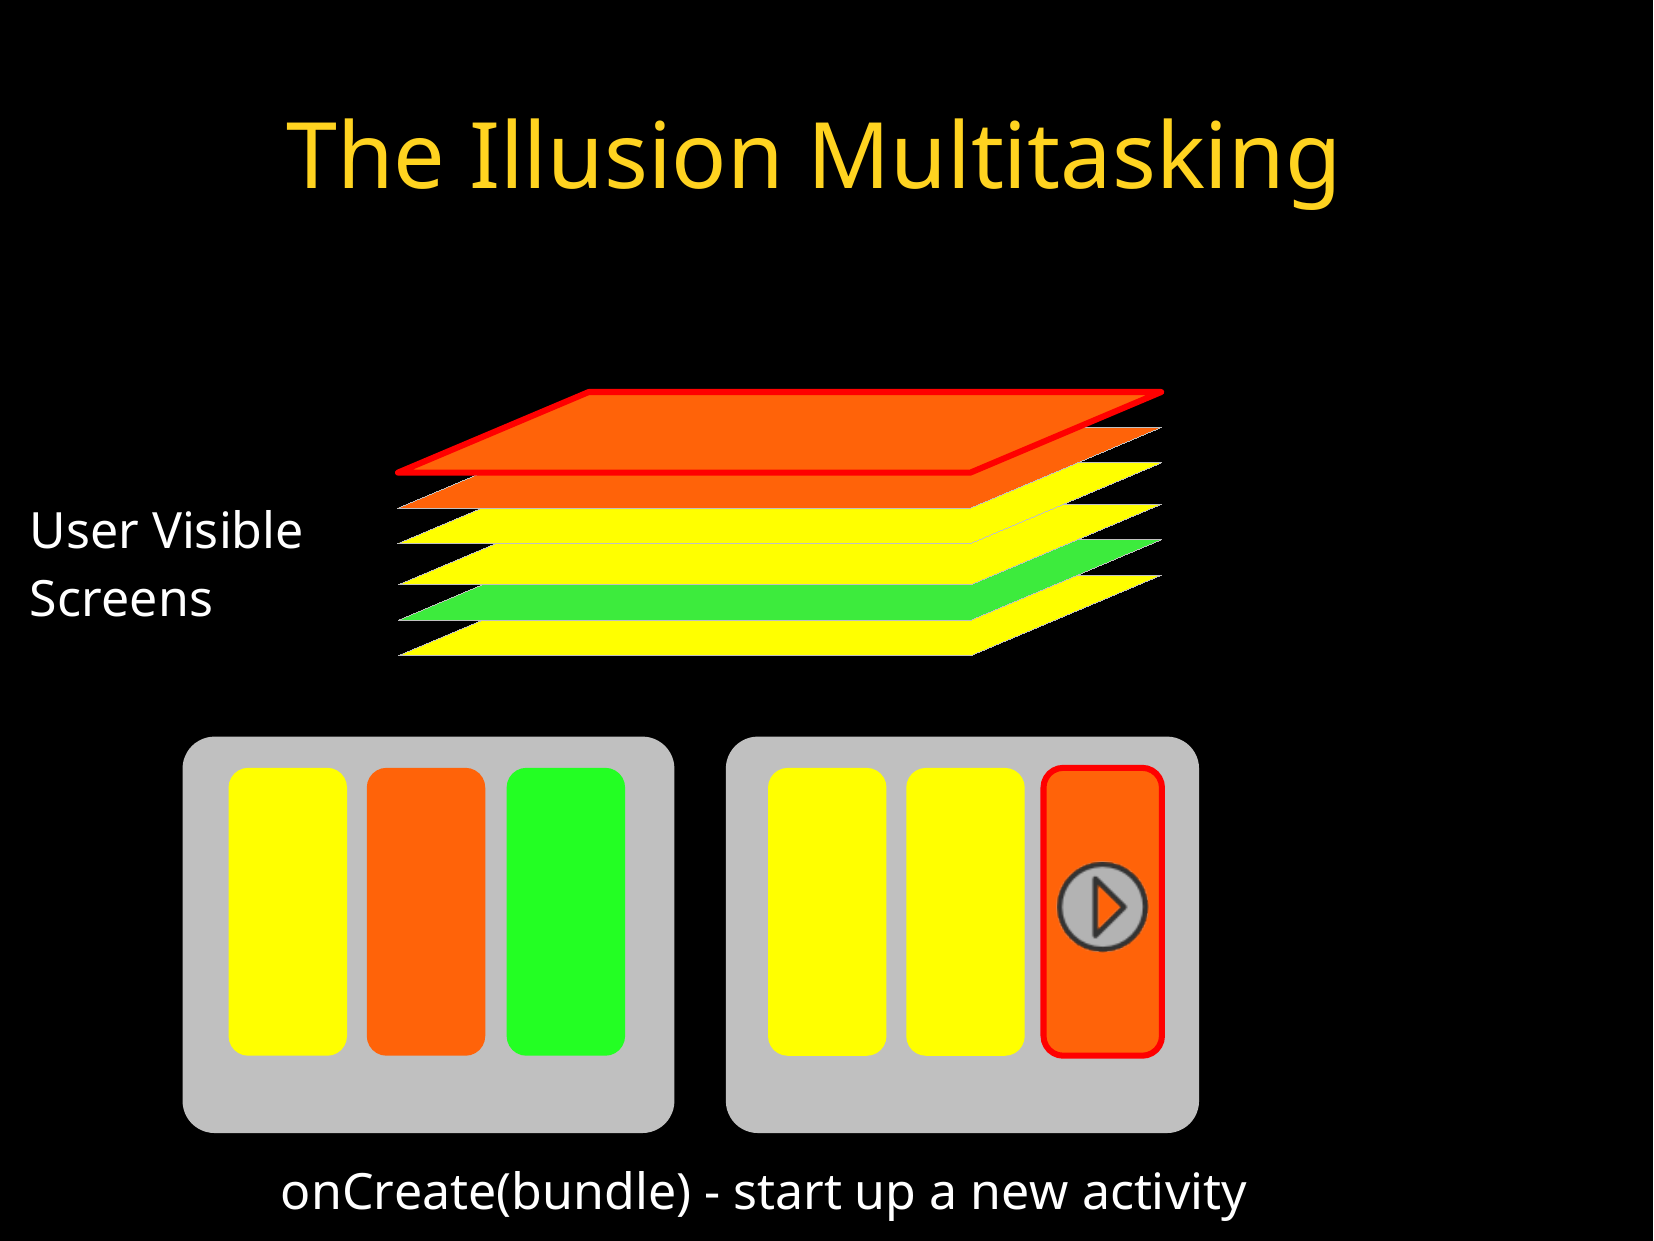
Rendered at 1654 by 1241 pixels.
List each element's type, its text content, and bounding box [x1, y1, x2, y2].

text_box onCreate(bundle) - start up a new activity [280, 1155, 1228, 1212]
title The Illusion Multitasking [82, 49, 1571, 257]
text_box User Visible Screens [29, 495, 299, 608]
text_box [725, 736, 1200, 1134]
text_box [182, 736, 675, 1134]
picture [1052, 857, 1153, 957]
text_box [397, 392, 1162, 656]
